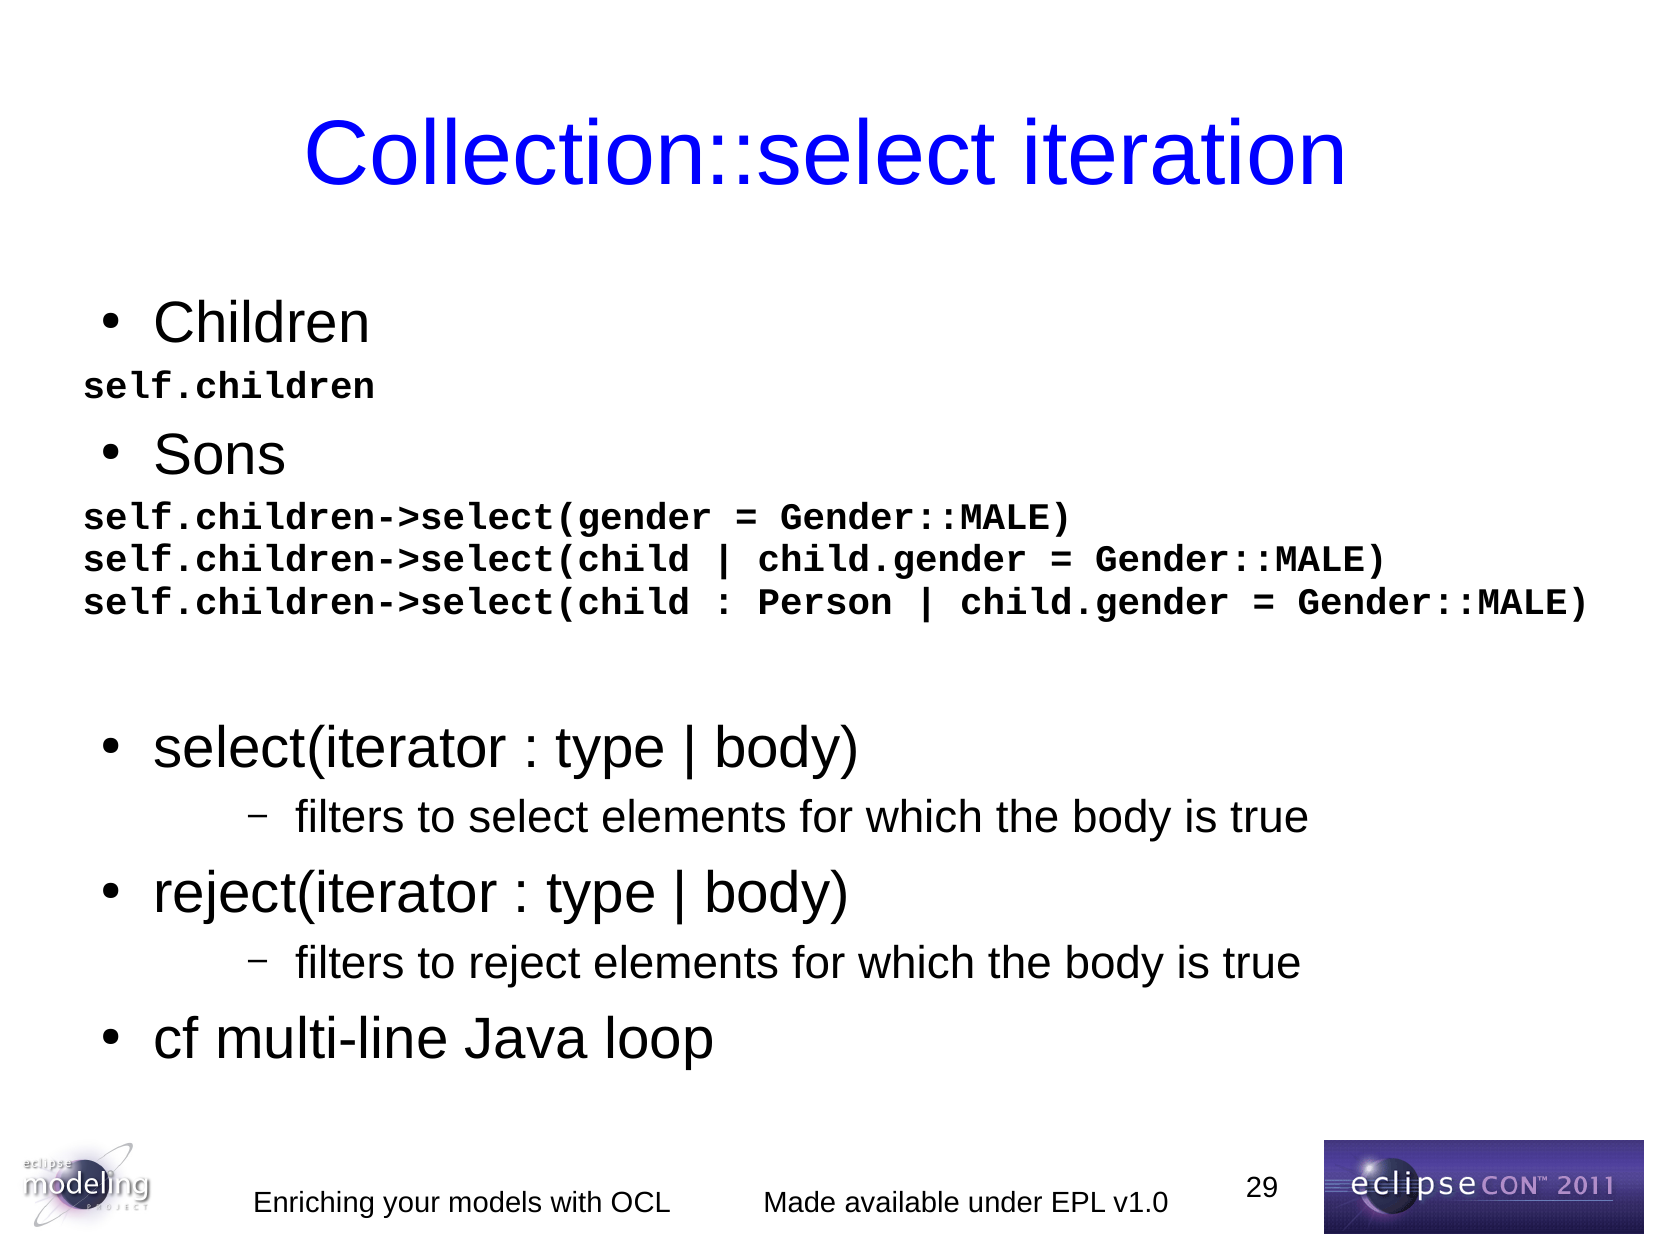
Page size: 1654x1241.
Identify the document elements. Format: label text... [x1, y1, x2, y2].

list Children self.children Sons self.children->select(gender = Gender::MALE) self.children->select(child | child.gender = Gender::MALE) self.children->select(child : Person | child.gender = Gender::MALE) select(iterator : type | body) filters to select elements for which the body is true reject(iterator : type | body) filters to reject elements for which the body is true cf multi-line Java loop [82, 290, 1609, 1094]
picture [1324, 1140, 1644, 1234]
title Collection::select iteration [82, 49, 1571, 257]
picture [9, 1136, 156, 1235]
